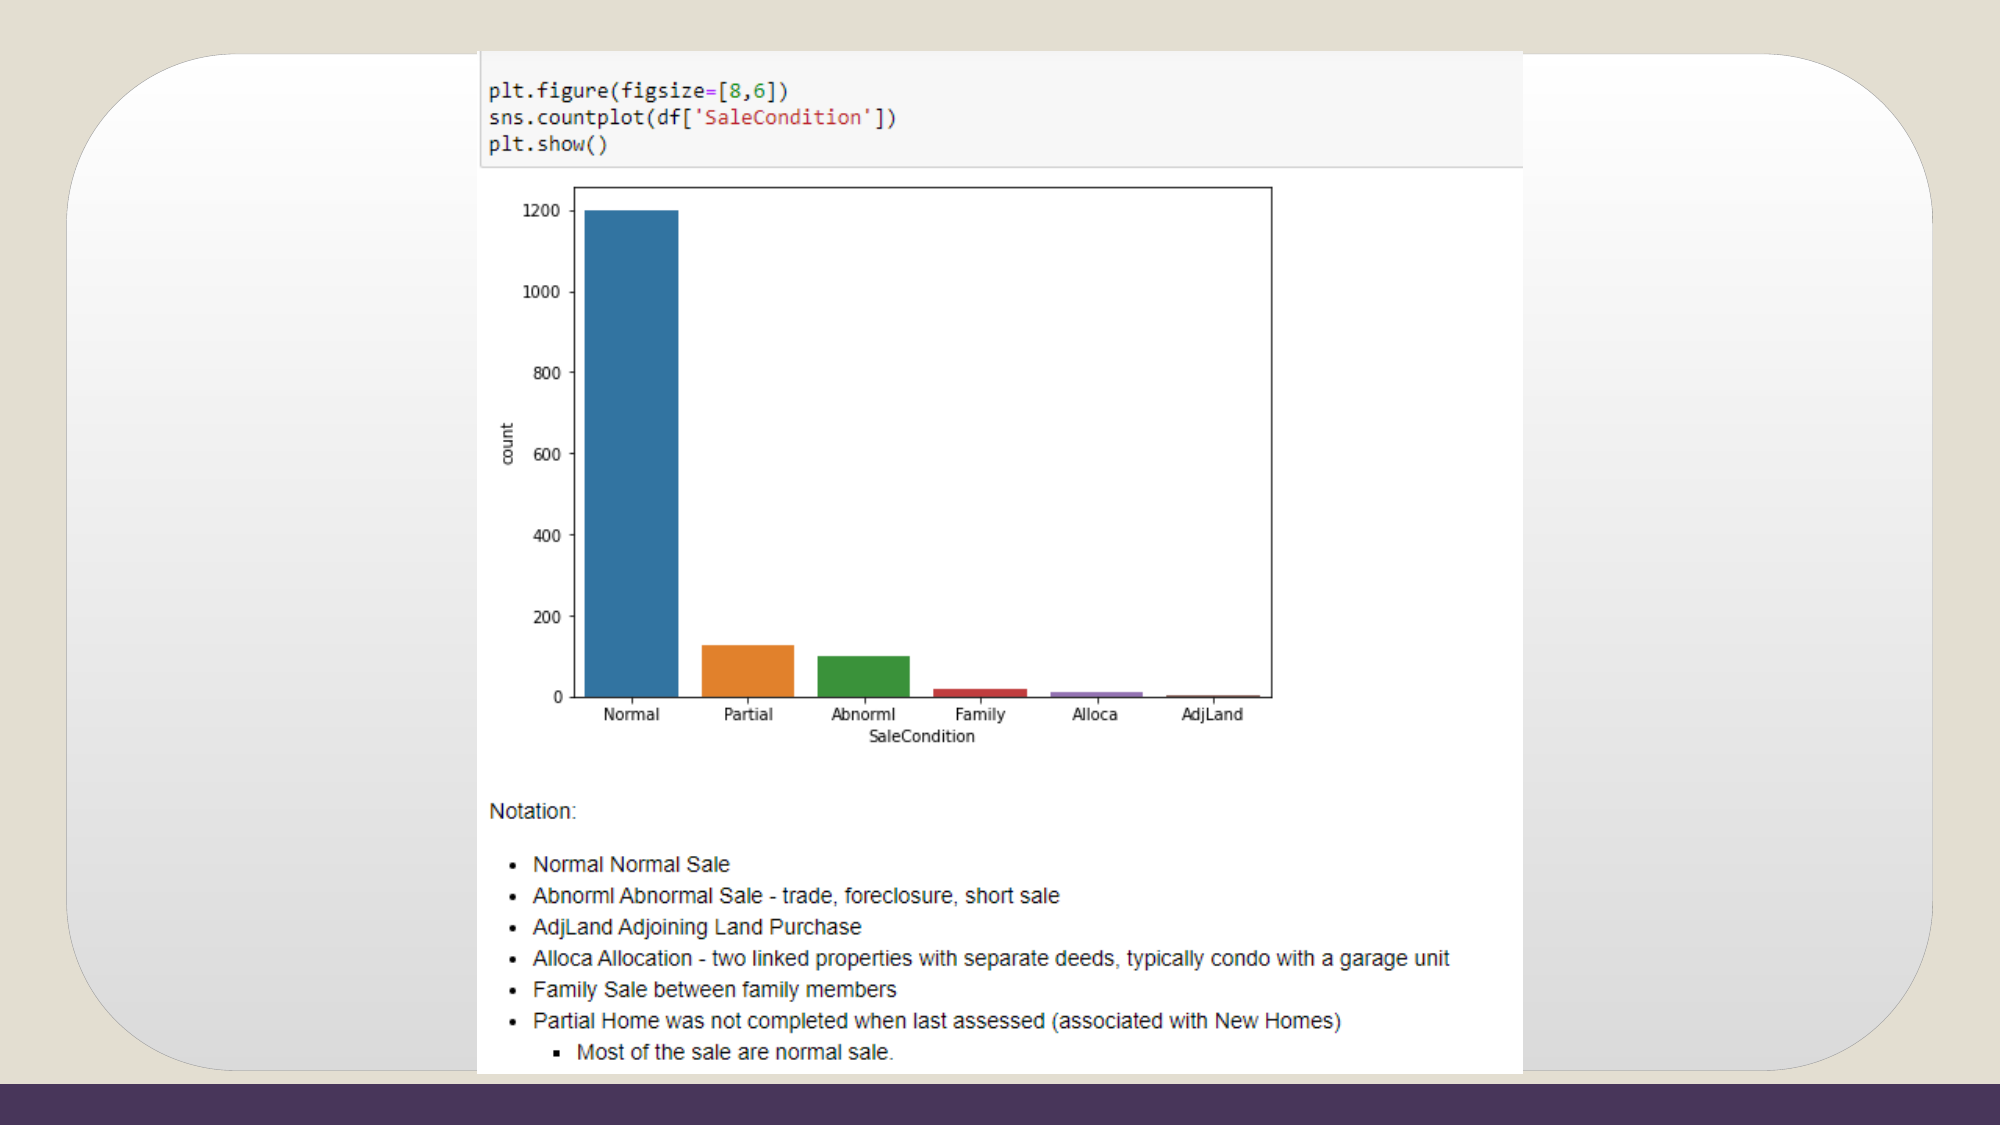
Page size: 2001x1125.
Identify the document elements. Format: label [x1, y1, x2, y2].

text_box [0, 1084, 2000, 1125]
picture [477, 51, 1523, 1074]
